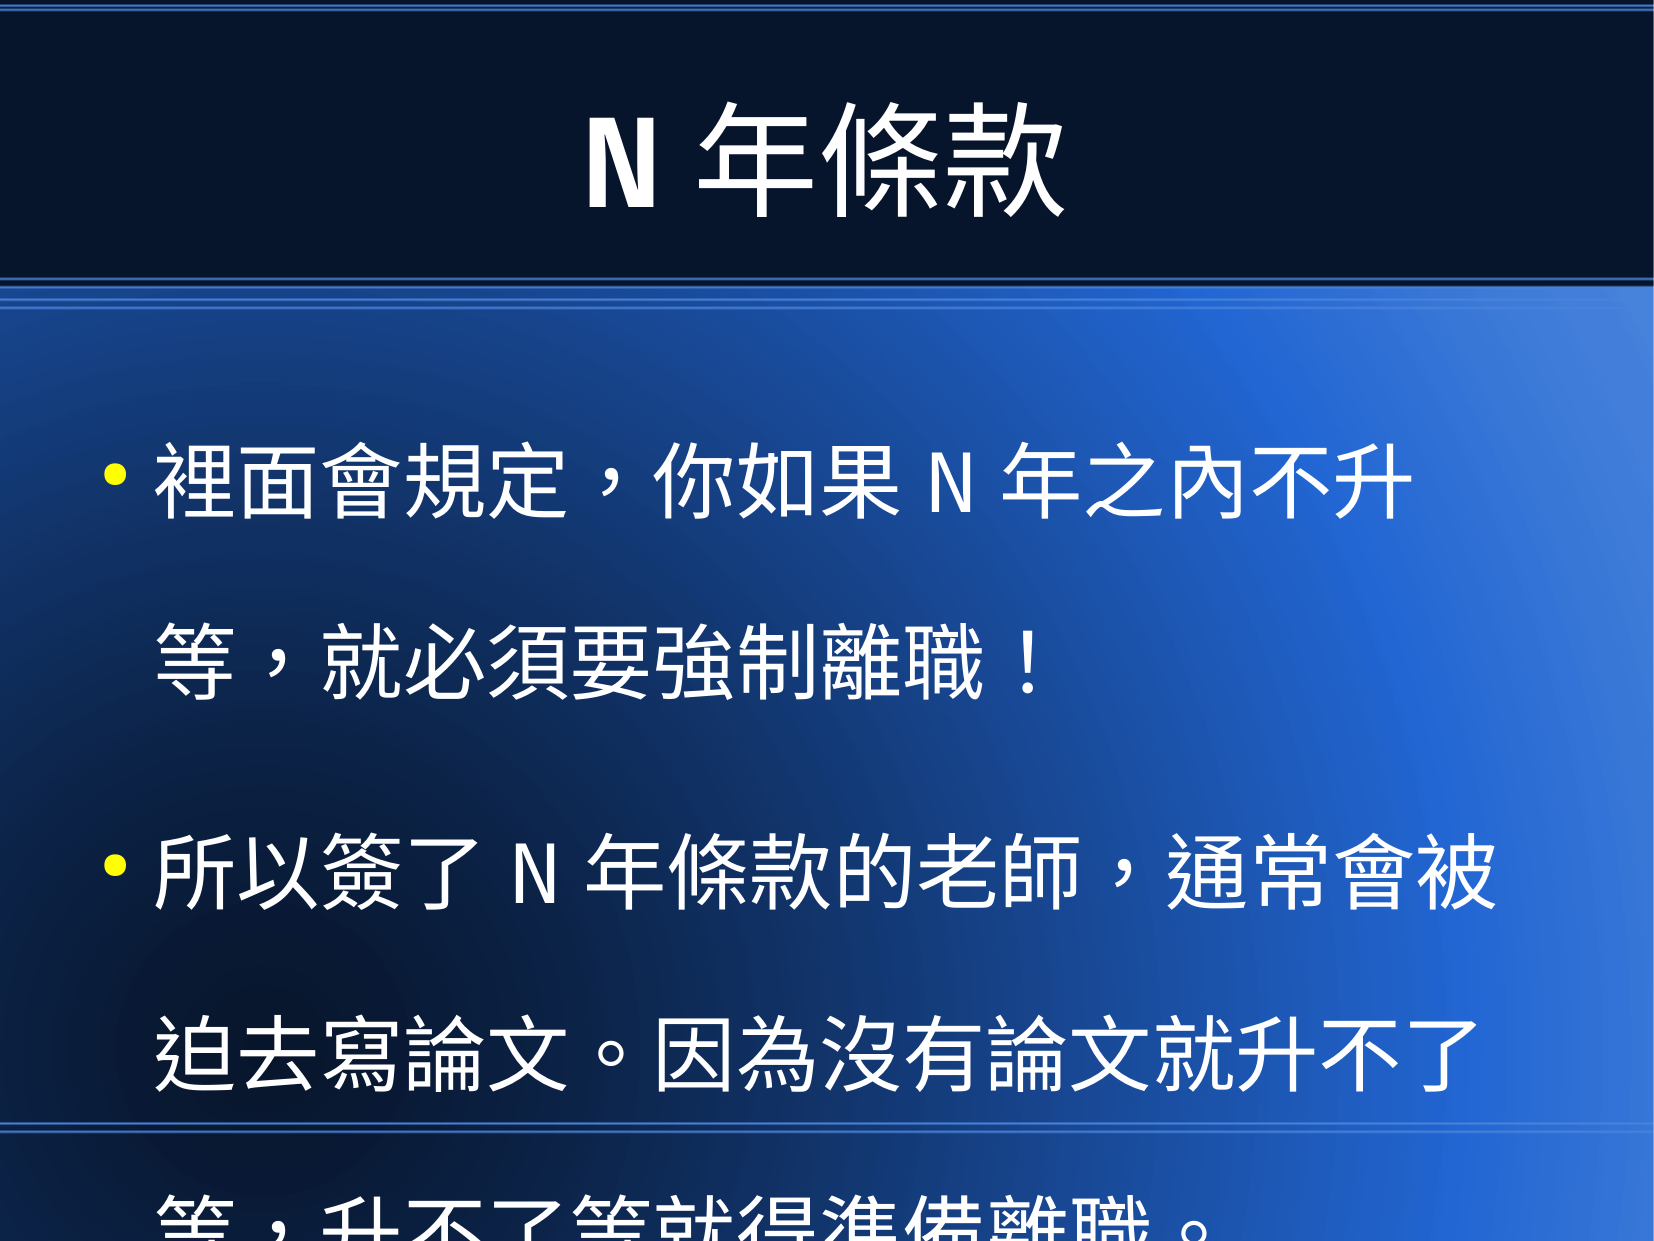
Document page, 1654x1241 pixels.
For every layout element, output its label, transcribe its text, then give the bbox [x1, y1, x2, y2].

title N年條款 [82, 49, 1571, 257]
list 裡面會規定，你如果N年之內不升等，就必須要強制離職！ 所以簽了N年條款的老師，通常會被迫去寫論文。因為沒有論文就升不了等，升不了等就得準備離職。 [82, 355, 1571, 1241]
picture [0, 0, 1654, 1241]
